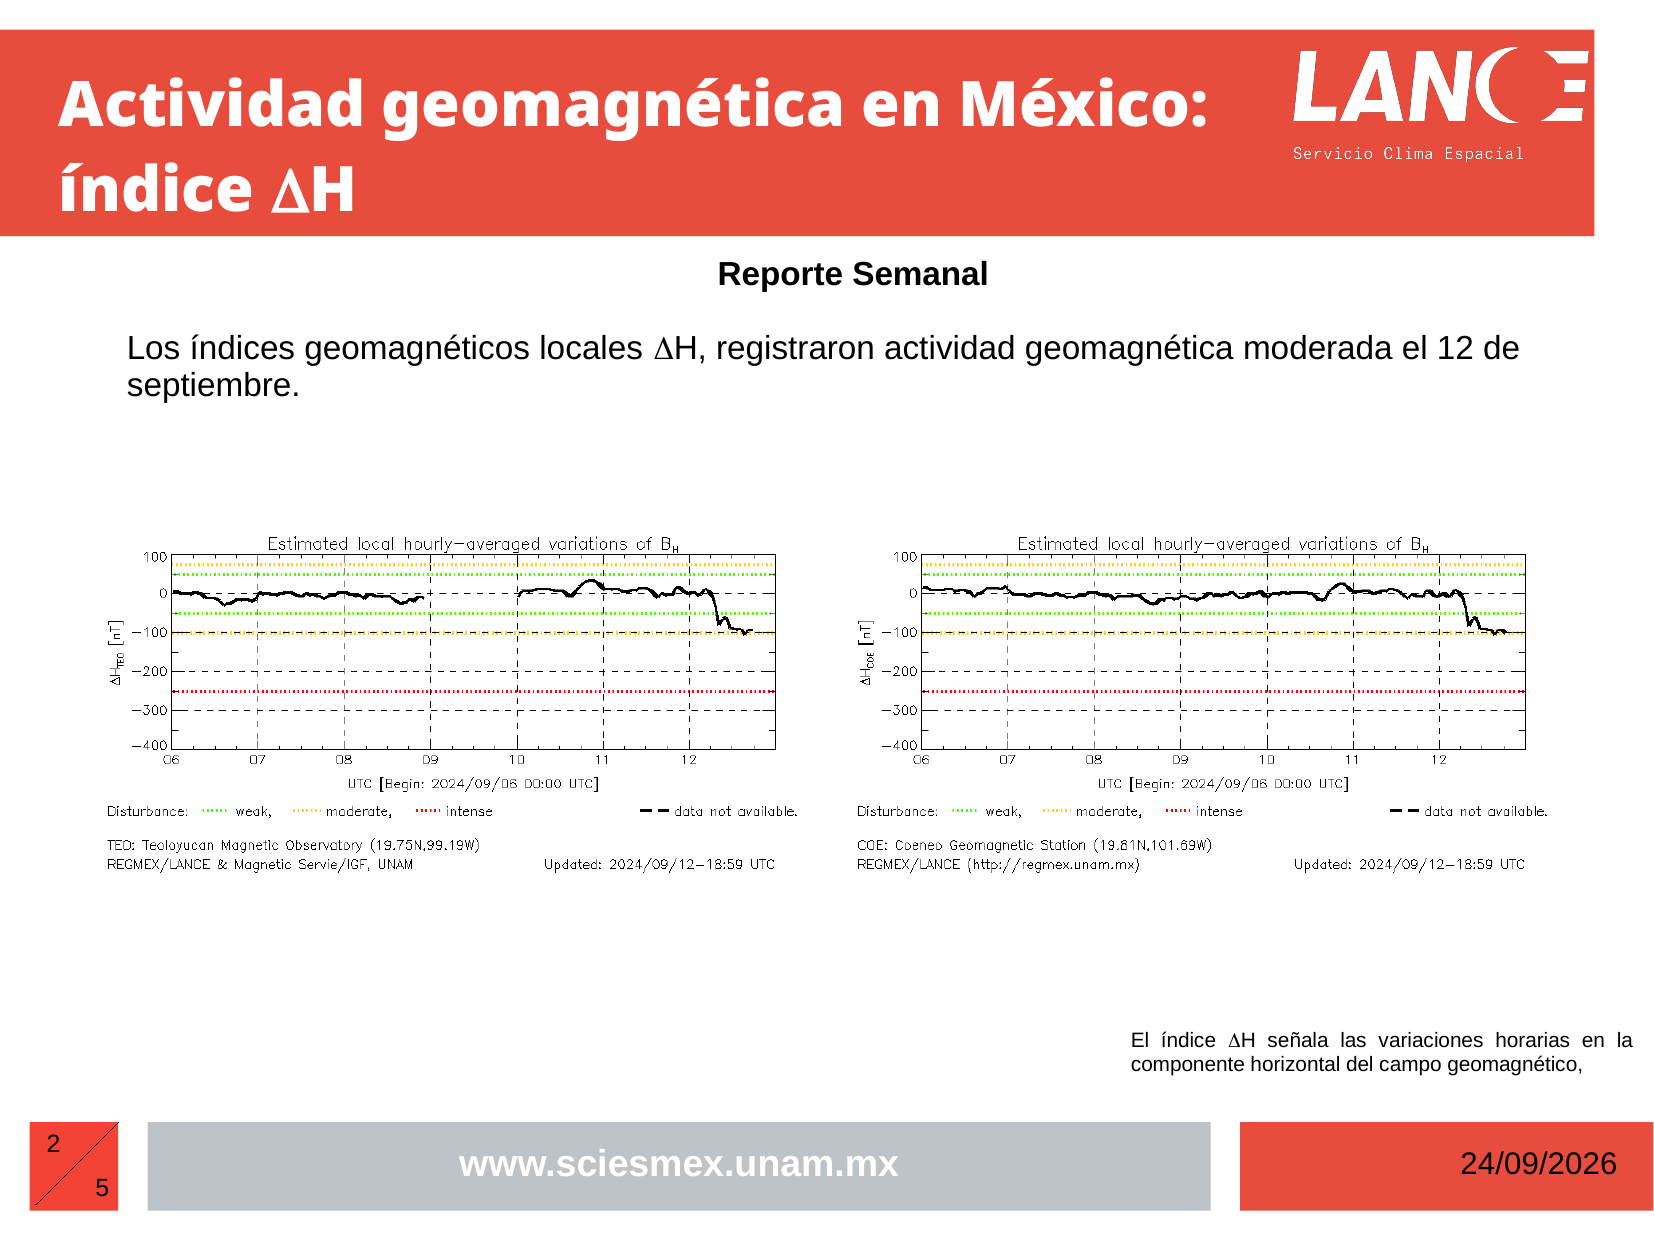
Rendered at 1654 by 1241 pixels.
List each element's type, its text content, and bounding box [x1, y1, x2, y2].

text_box El índice DH señala las variaciones horarias en la componente horizontal del campo geomagnético, [1116, 1021, 1648, 1084]
text_box 5 [35, 1151, 125, 1209]
picture [100, 519, 810, 875]
text_box <número> [31, 1122, 176, 1170]
text_box www.sciesmex.unam.mx [153, 1122, 1205, 1205]
picture [850, 519, 1560, 875]
text_box 12/09/2024 [1424, 1122, 1654, 1205]
text_box Reporte Semanal Los índices geomagnéticos locales DH, registraron actividad geomagnética moderada el 12 de septiembre. [112, 248, 1595, 708]
picture [1293, 47, 1589, 162]
title Actividad geomagnética en México: índice DH [59, 59, 1312, 207]
